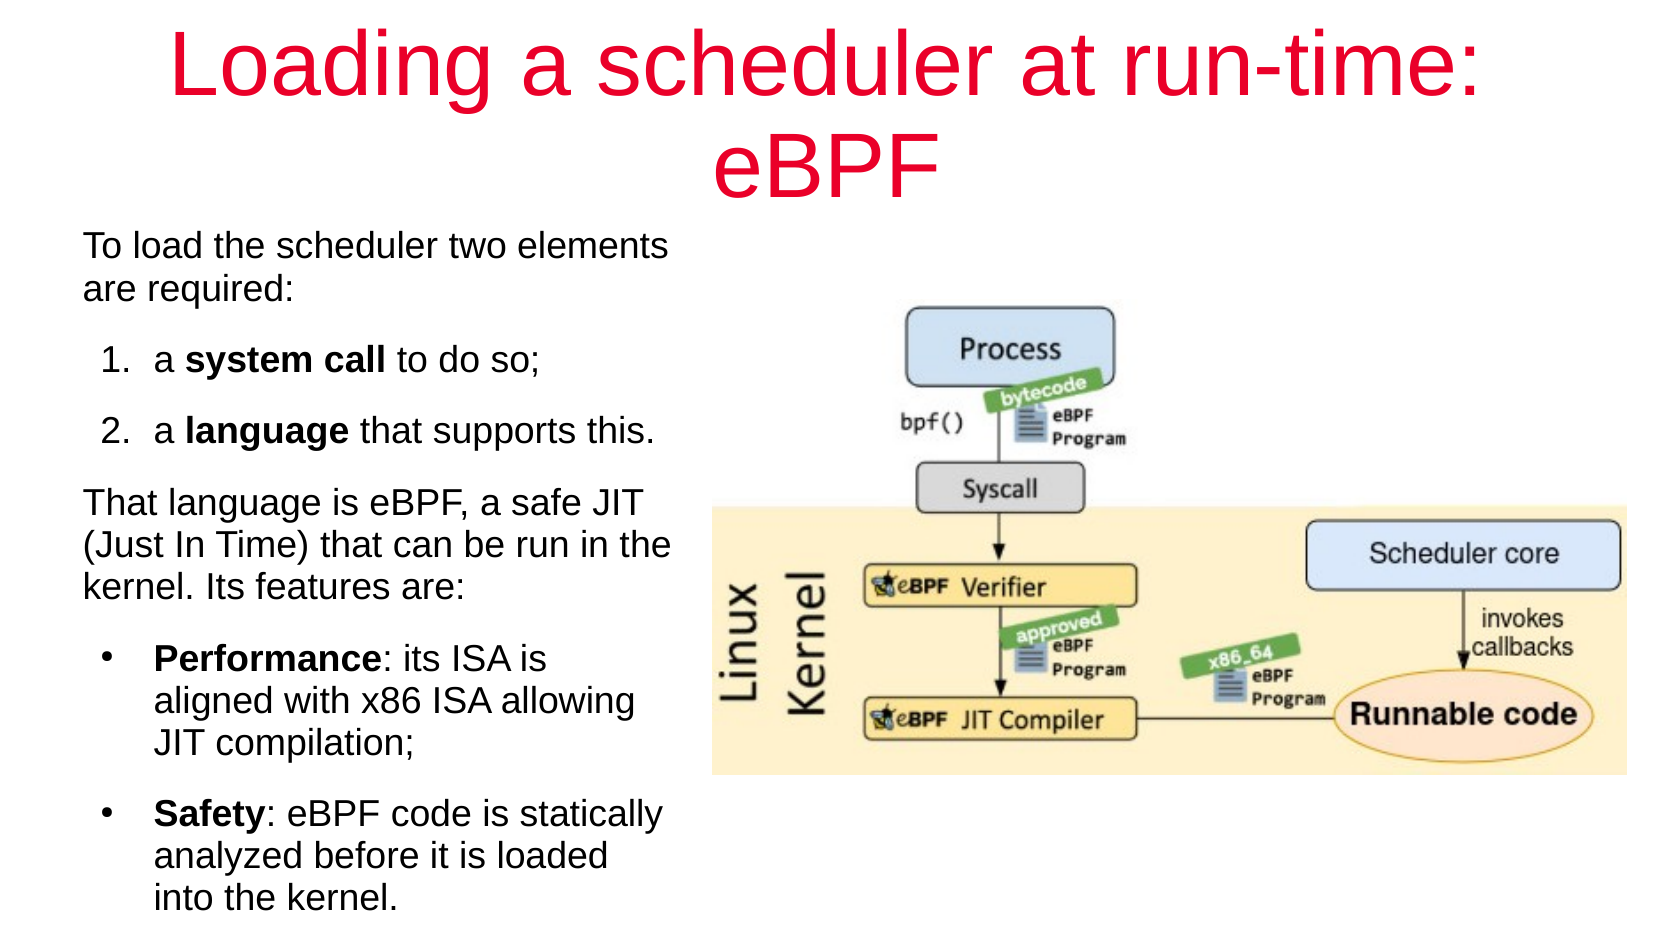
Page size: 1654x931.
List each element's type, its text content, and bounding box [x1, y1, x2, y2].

picture [712, 299, 1627, 775]
list To load the scheduler two elements are required: a system call to do so; a language that supports this. That language is eBPF, a safe JIT (Just In Time) that can be run in the kernel. Its features are: Performance: its ISA is aligned with x86 ISA allowing JIT compilation; Safety: eBPF code is statically analyzed before it is loaded into the kernel. [82, 225, 676, 863]
title Loading a scheduler at run-time: eBPF [82, 22, 1571, 207]
